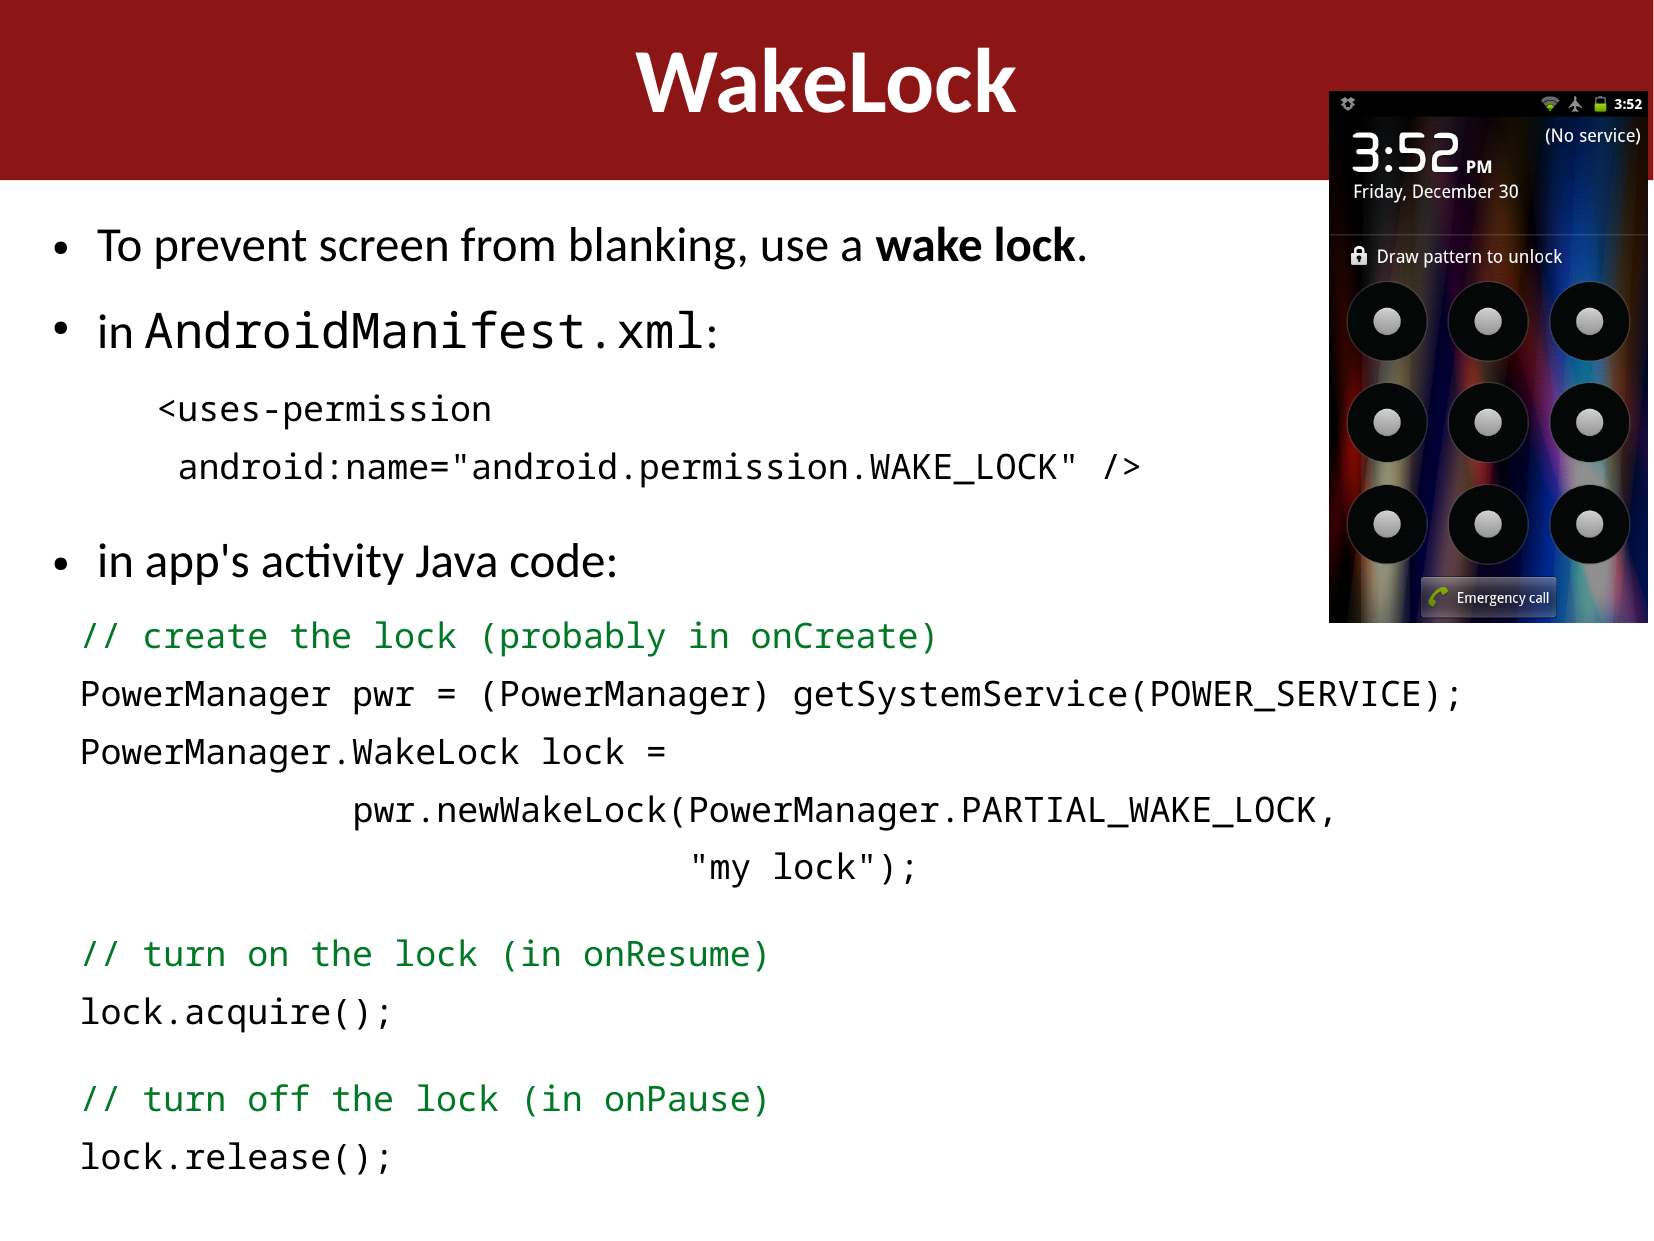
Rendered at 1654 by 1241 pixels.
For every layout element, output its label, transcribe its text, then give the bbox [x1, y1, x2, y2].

picture [1329, 91, 1648, 623]
list To prevent screen from blanking, use a wake lock. in AndroidManifest.xml: <uses-permission android:name="android.permission.WAKE_LOCK" /> in app's activity Java code: // create the lock (probably in onCreate) PowerManager pwr = (PowerManager) getSystemService(POWER_SERVICE); PowerManager.WakeLock lock = pwr.newWakeLock(PowerManager.PARTIAL_WAKE_LOCK, "my lock"); // turn on the lock (in onResume) lock.acquire(); // turn off the lock (in onPause) lock.release(); [37, 225, 1636, 1186]
title WakeLock [0, 0, 1654, 181]
